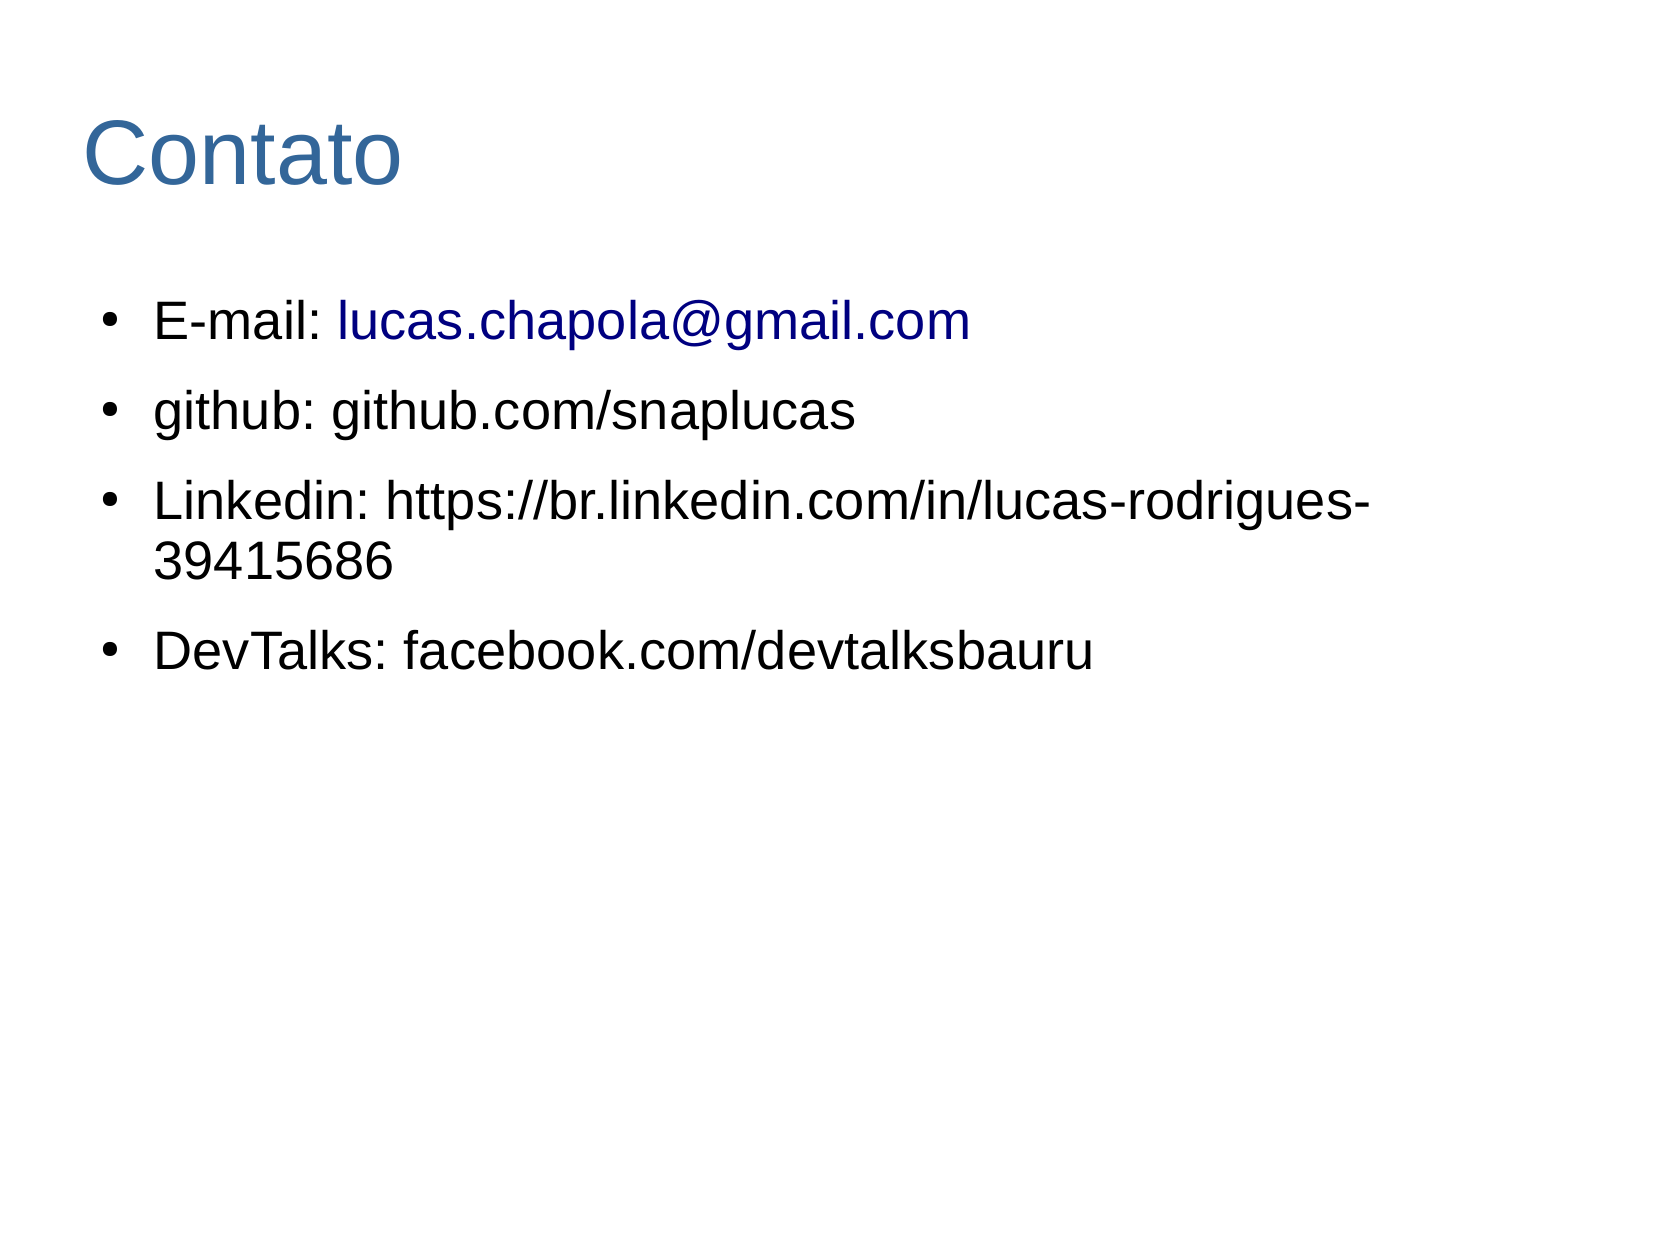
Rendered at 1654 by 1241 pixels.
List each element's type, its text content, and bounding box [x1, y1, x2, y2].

title Contato [82, 49, 1571, 257]
list E-mail: lucas.chapola@gmail.com github: github.com/snaplucas Linkedin: https://br.linkedin.com/in/lucas-rodrigues-39415686 DevTalks: facebook.com/devtalksbauru [82, 290, 1571, 1010]
